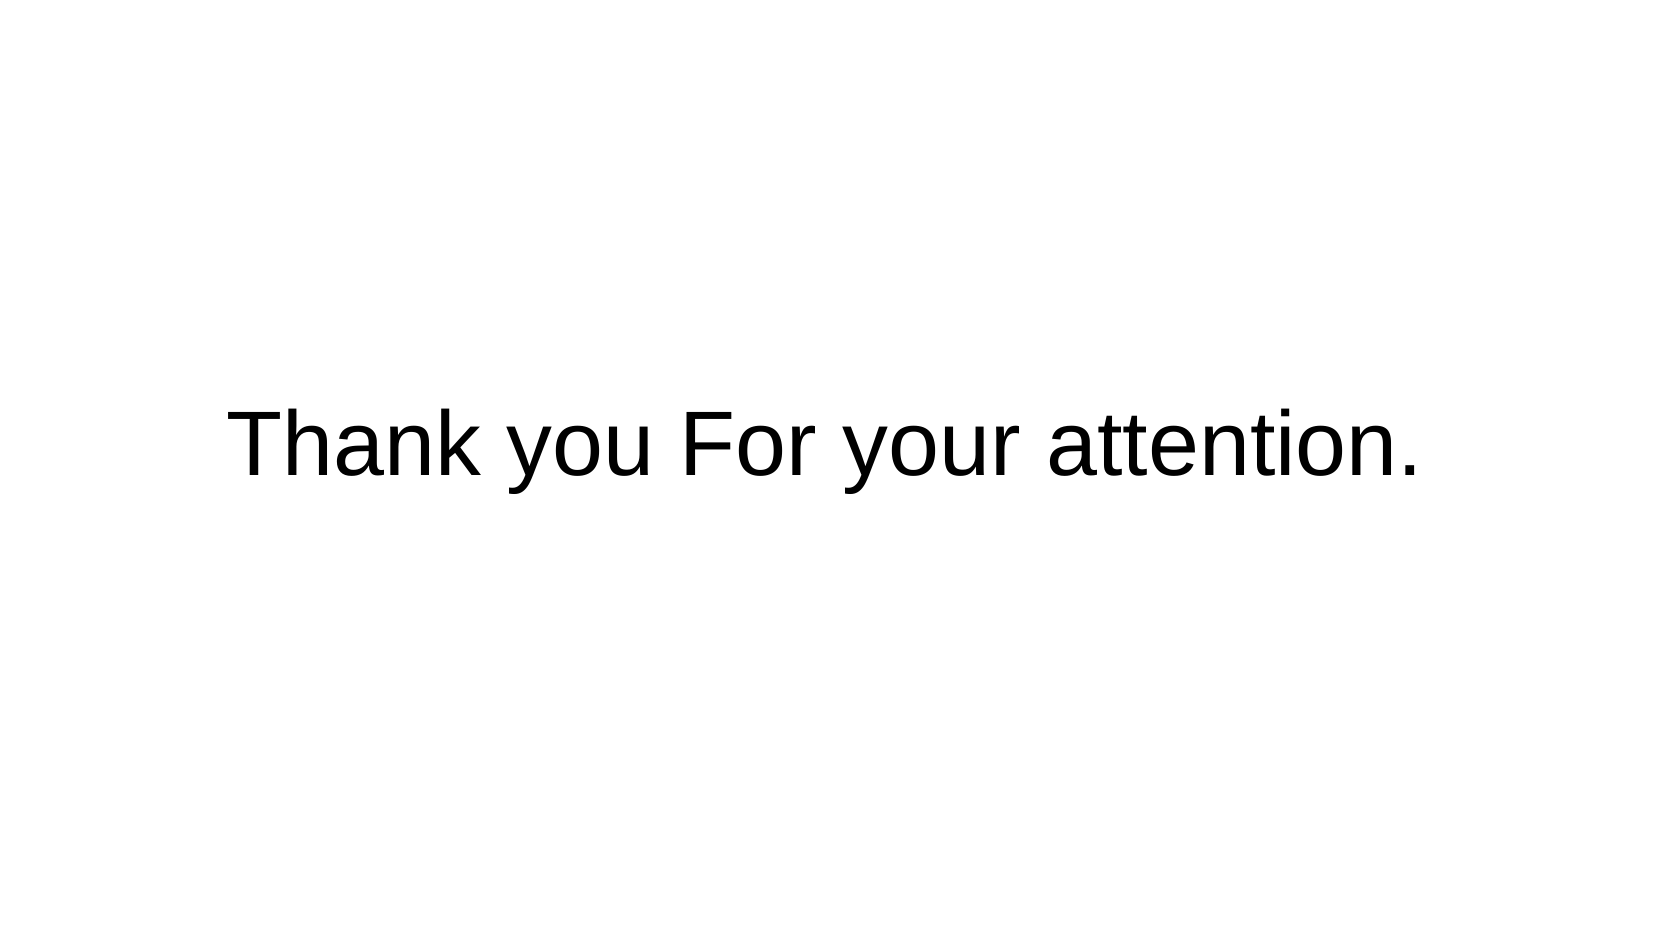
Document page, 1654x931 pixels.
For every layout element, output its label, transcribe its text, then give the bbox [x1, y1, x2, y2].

title Thank you For your attention. [94, 366, 1583, 522]
